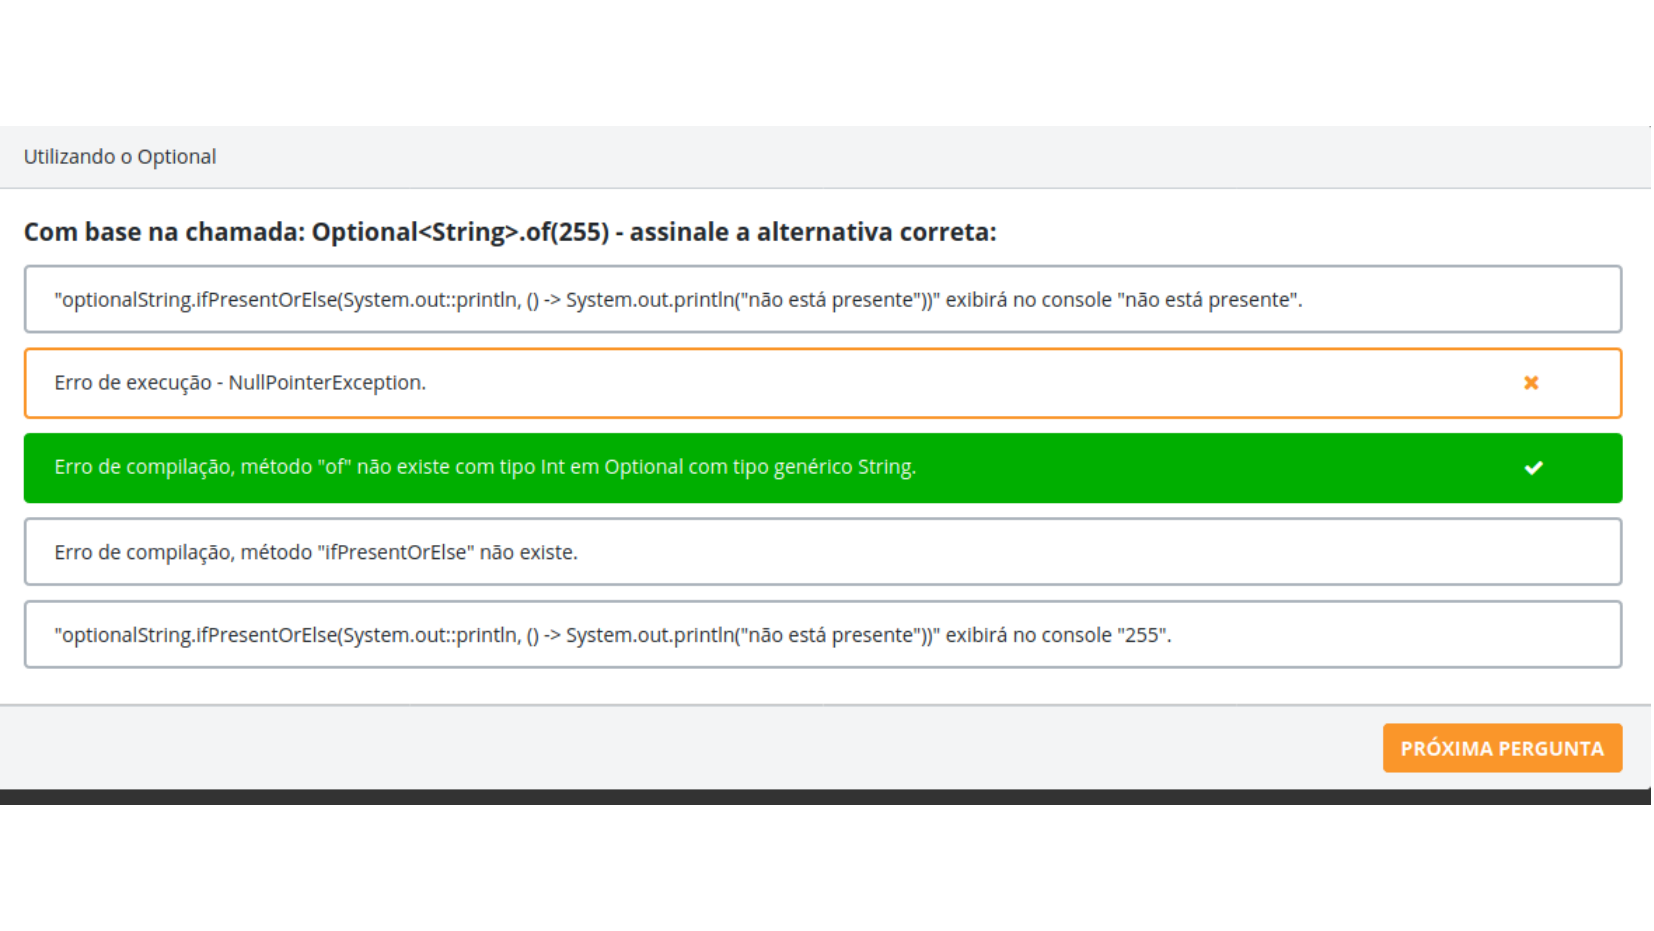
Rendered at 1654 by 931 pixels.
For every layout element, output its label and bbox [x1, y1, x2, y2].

picture [0, 126, 1651, 805]
